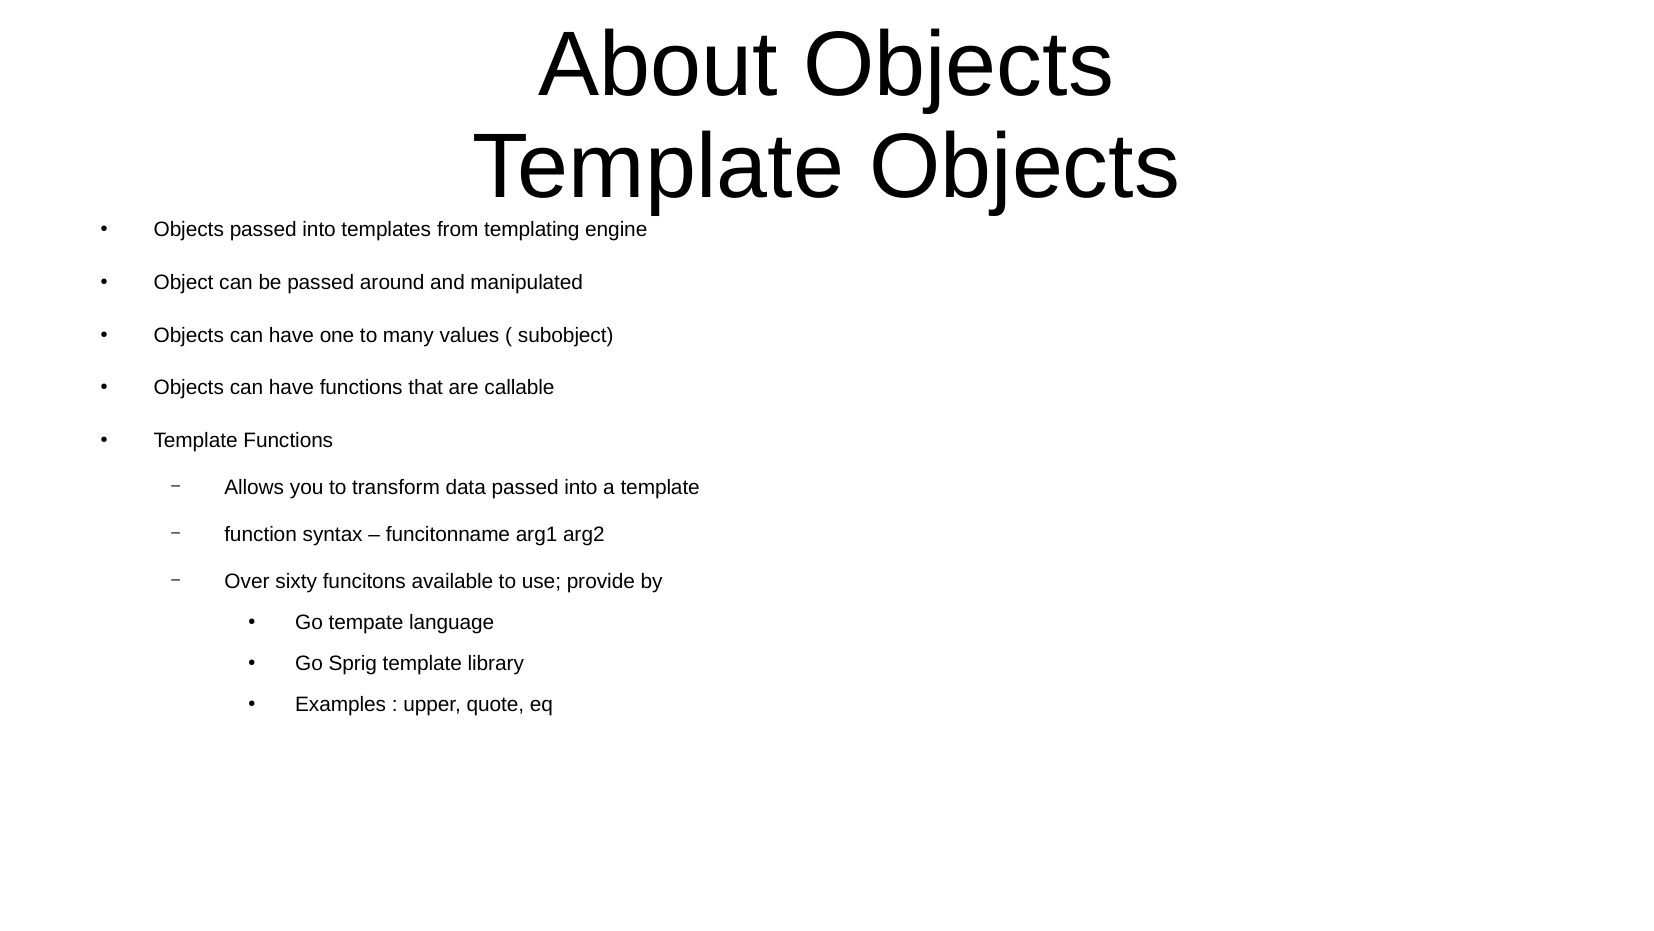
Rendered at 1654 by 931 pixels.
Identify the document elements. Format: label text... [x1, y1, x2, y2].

title About Objects Template Objects [82, 12, 1571, 217]
list Objects passed into templates from templating engine Object can be passed around and manipulated Objects can have one to many values ( subobject) Objects can have functions that are callable Template Functions Allows you to transform data passed into a template function syntax – funcitonname arg1 arg2 Over sixty funcitons available to use; provide by Go tempate language Go Sprig template library Examples : upper, quote, eq [82, 217, 1571, 758]
